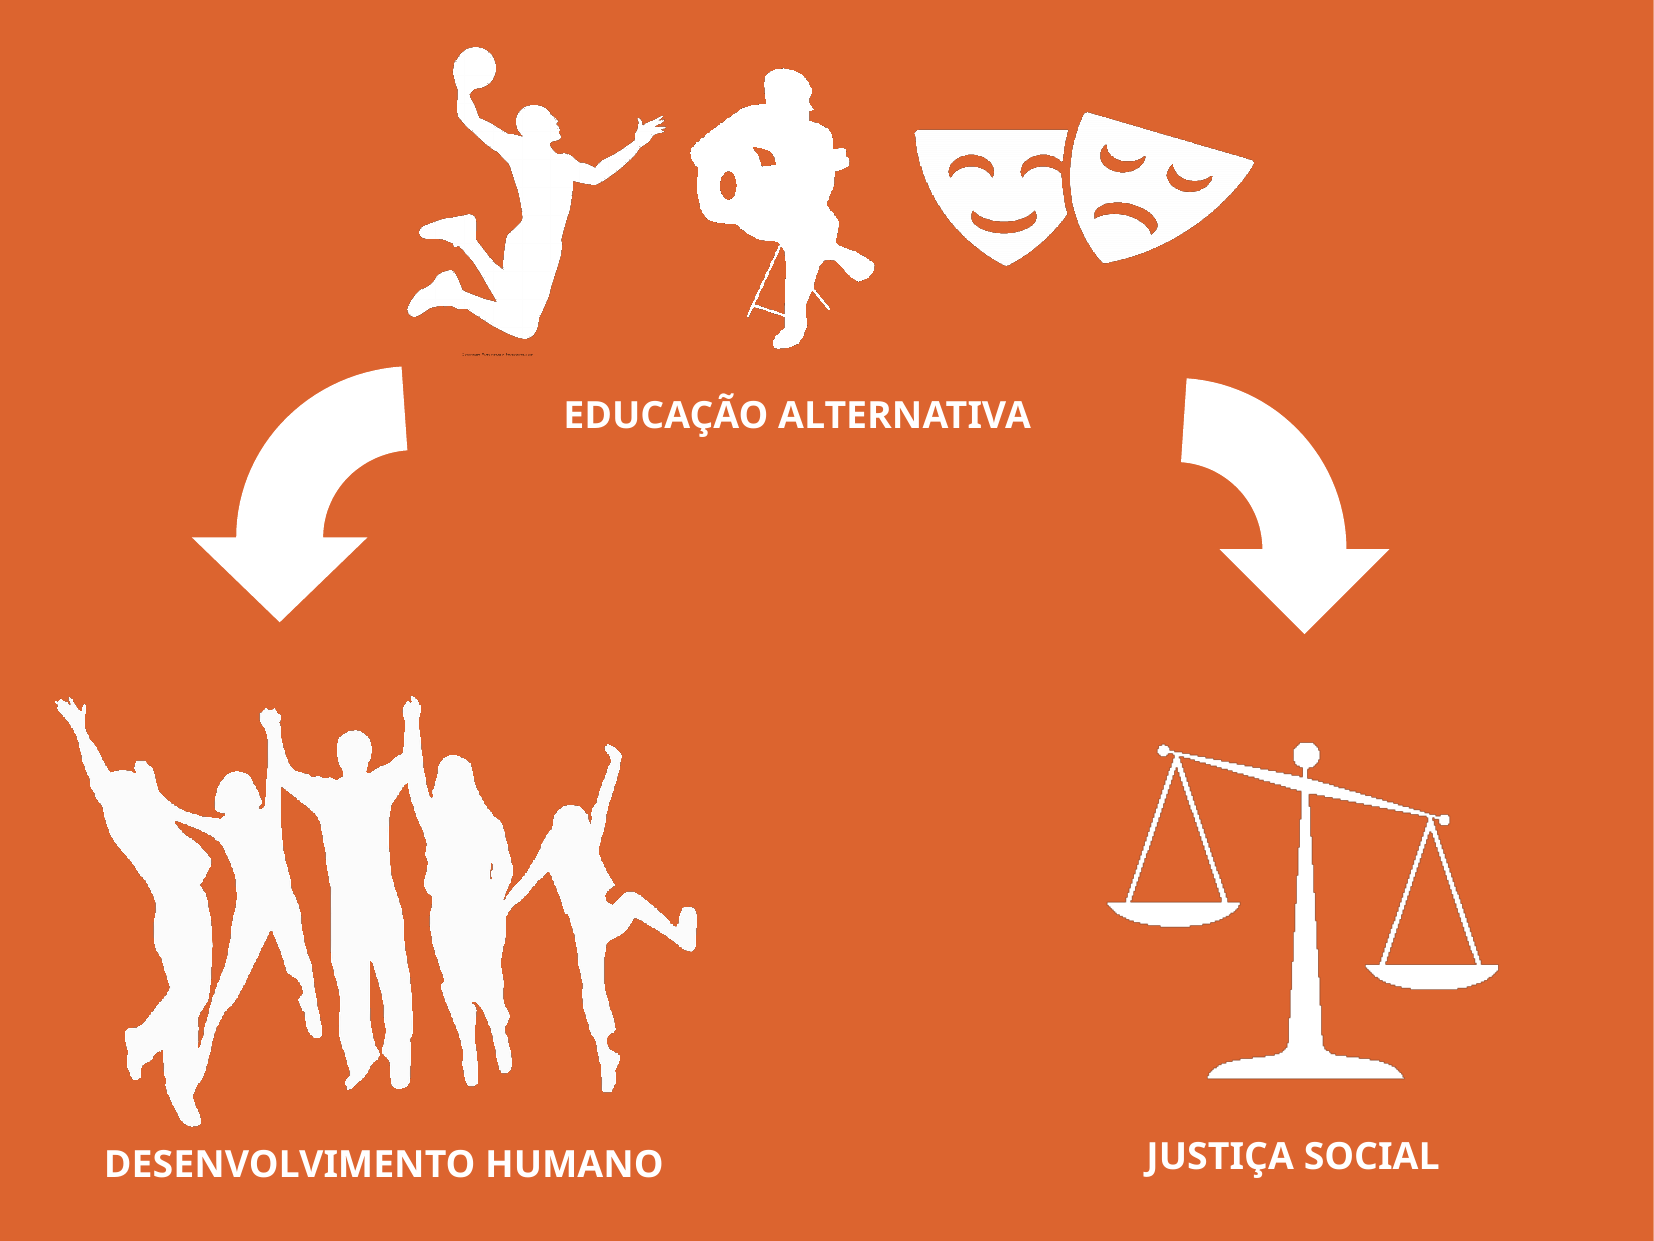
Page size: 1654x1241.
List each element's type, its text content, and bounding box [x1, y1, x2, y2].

text_box JUSTIÇA SOCIAL [874, 1068, 1654, 1241]
text_box EDUCAÇÃO ALTERNATIVA [377, 360, 1217, 469]
text_box [1181, 378, 1390, 635]
picture [0, 0, 1654, 1241]
text_box DESENVOLVIMENTO HUMANO [0, 1027, 851, 1241]
text_box [191, 366, 408, 623]
